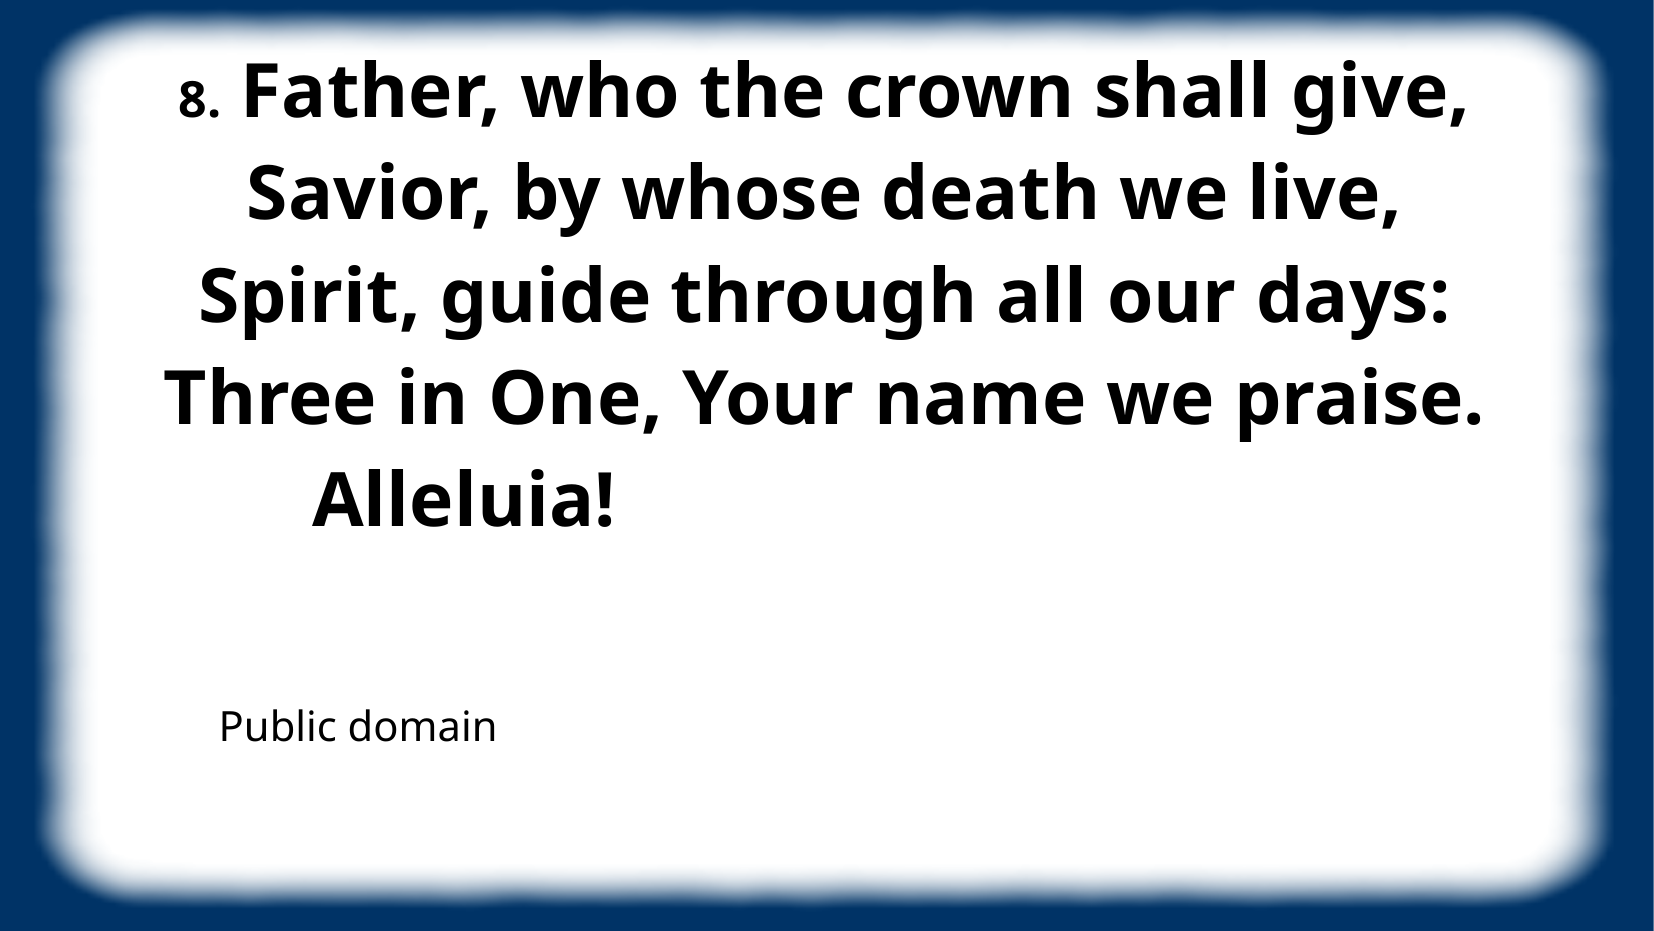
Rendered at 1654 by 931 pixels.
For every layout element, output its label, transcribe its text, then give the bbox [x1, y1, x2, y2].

picture [0, 0, 1654, 931]
text_box 8. Father, who the crown shall give, Savior, by whose death we live, Spirit, guide through all our days: Three in One, Your name we praise. Alleluia! Public domain [75, 30, 1576, 744]
